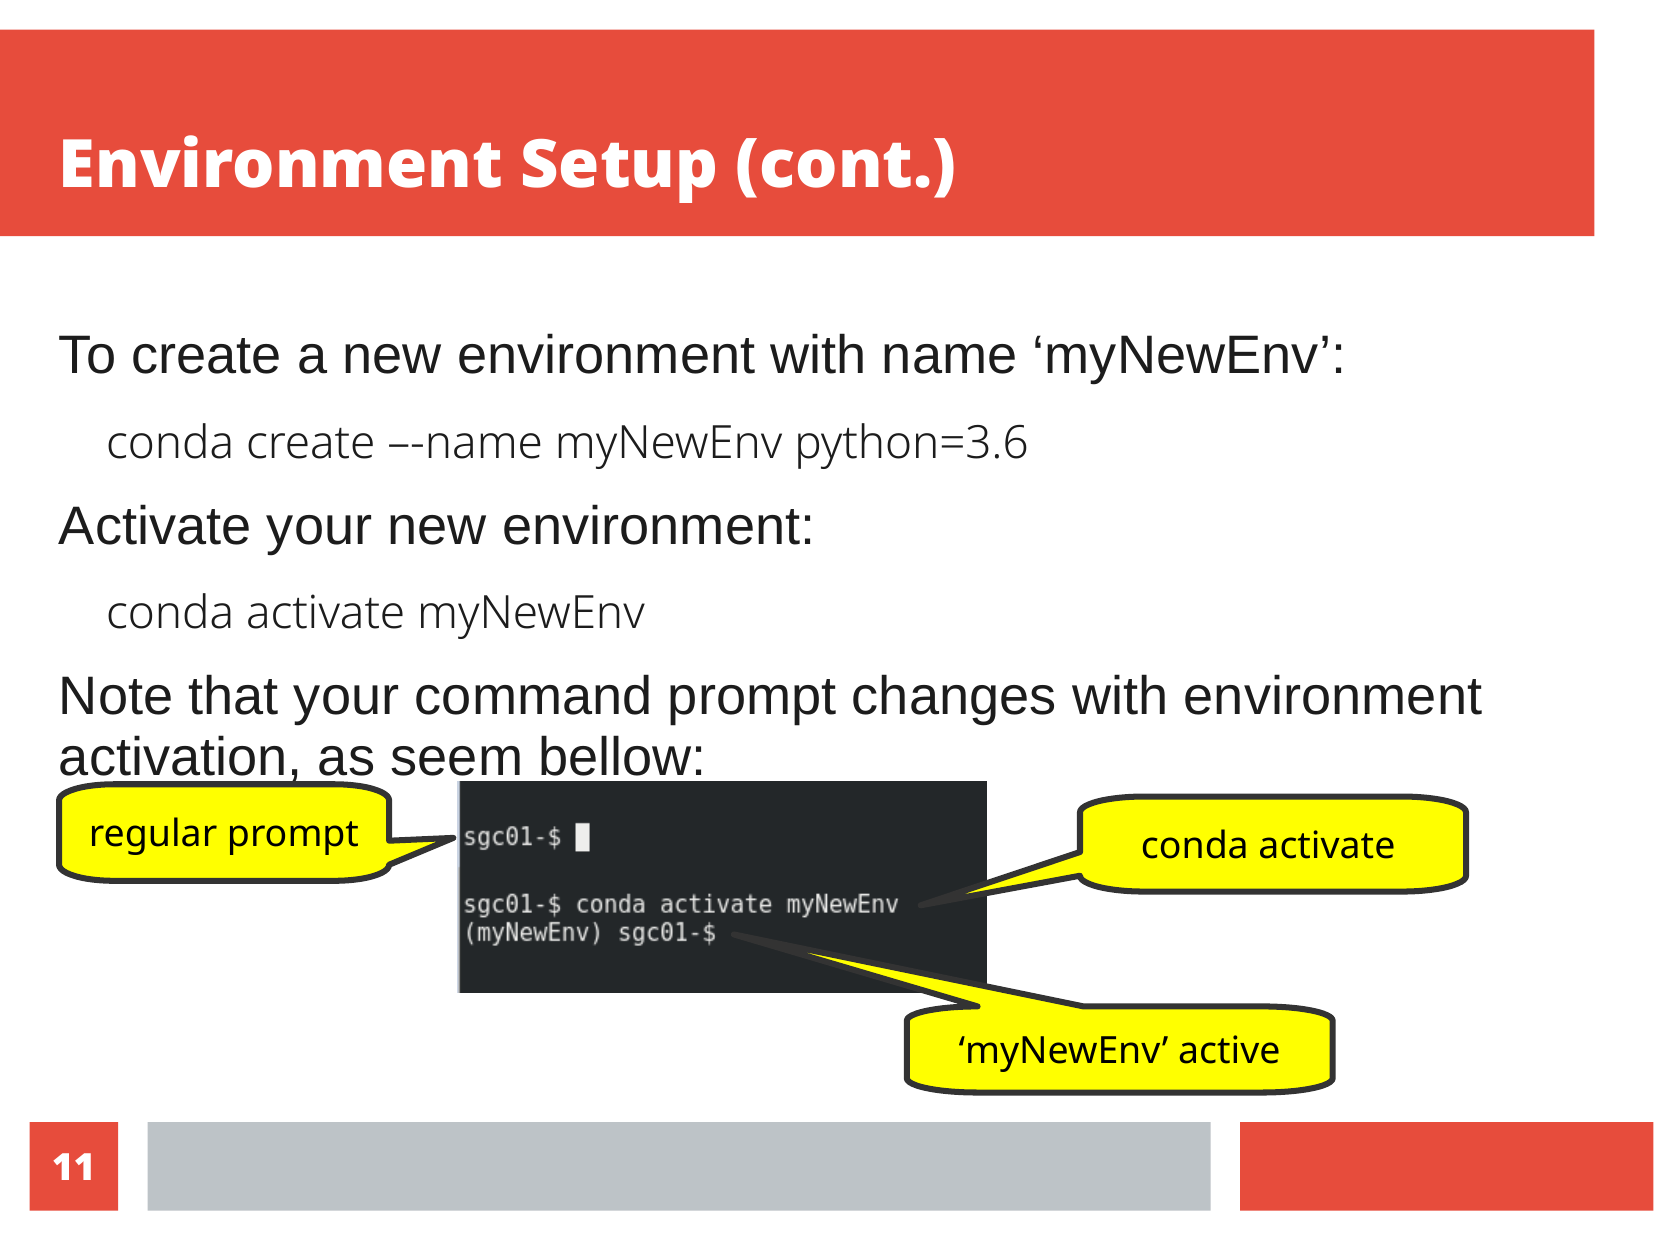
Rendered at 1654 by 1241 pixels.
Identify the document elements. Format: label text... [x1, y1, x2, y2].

text_box regular prompt [59, 784, 454, 881]
title Environment Setup (cont.) [59, 59, 1595, 207]
text_box conda activate [920, 796, 1467, 906]
list To create a new environment with name ‘myNewEnv’: conda create –-name myNewEnv python=3.6 Activate your new environment: conda activate myNewEnv Note that your command prompt changes with environment activation, as seem bellow: [59, 324, 1565, 1093]
picture [457, 781, 987, 993]
text_box ‘myNewEnv’ active [733, 934, 1333, 1093]
